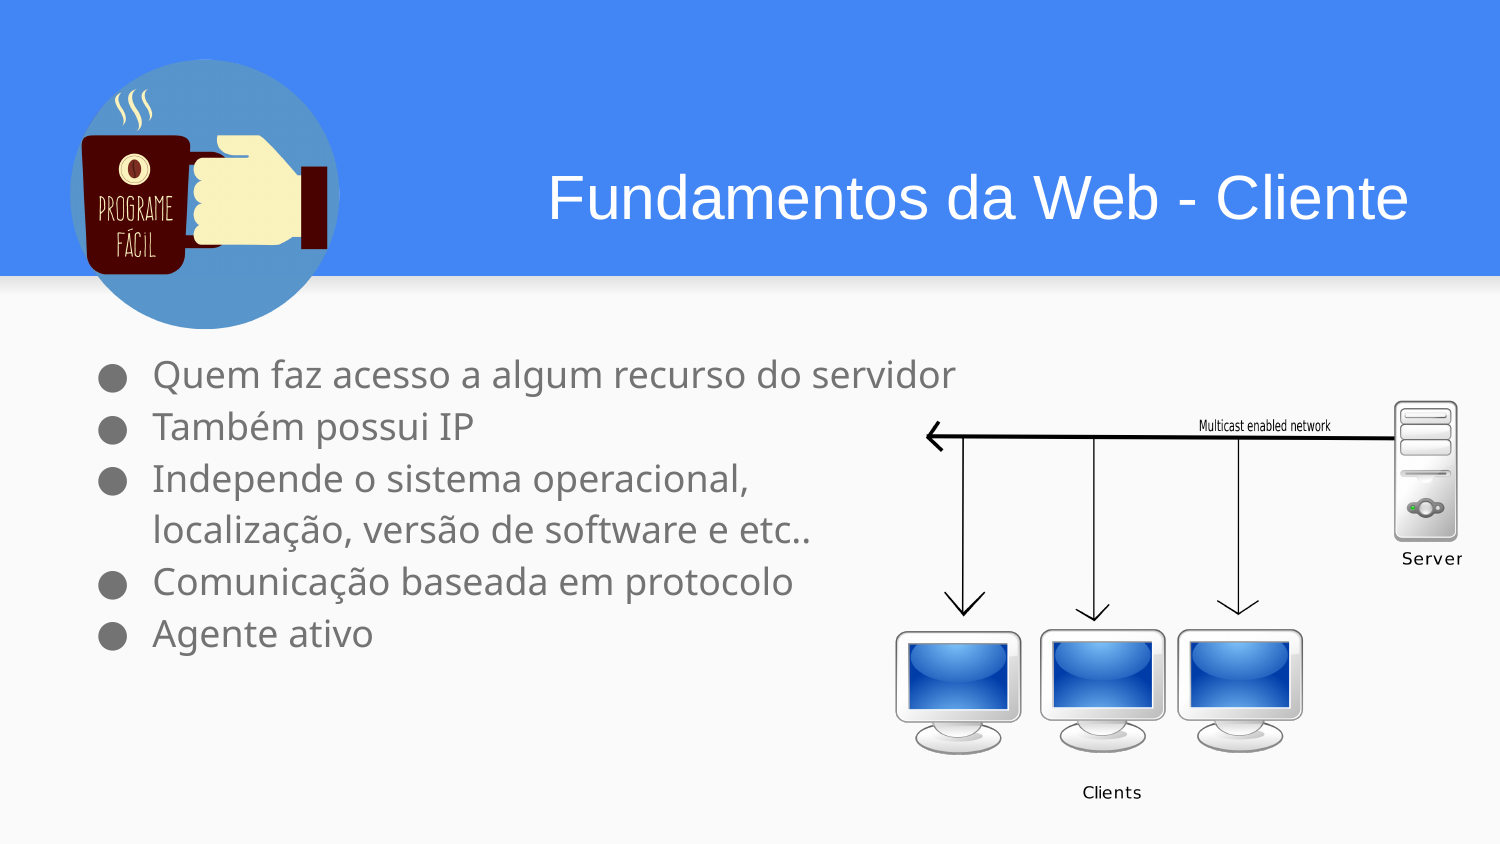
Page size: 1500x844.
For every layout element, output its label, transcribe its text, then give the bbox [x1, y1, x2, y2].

picture [881, 385, 1462, 834]
list Quem faz acesso a algum recurso do servidor Também possui IP Independe o sistema operacional, localização, versão de software e etc.. Comunicação baseada em protocolo Agente ativo [62, 329, 1462, 807]
picture [24, 57, 385, 330]
title Fundamentos da Web - Cliente [385, 121, 1427, 248]
